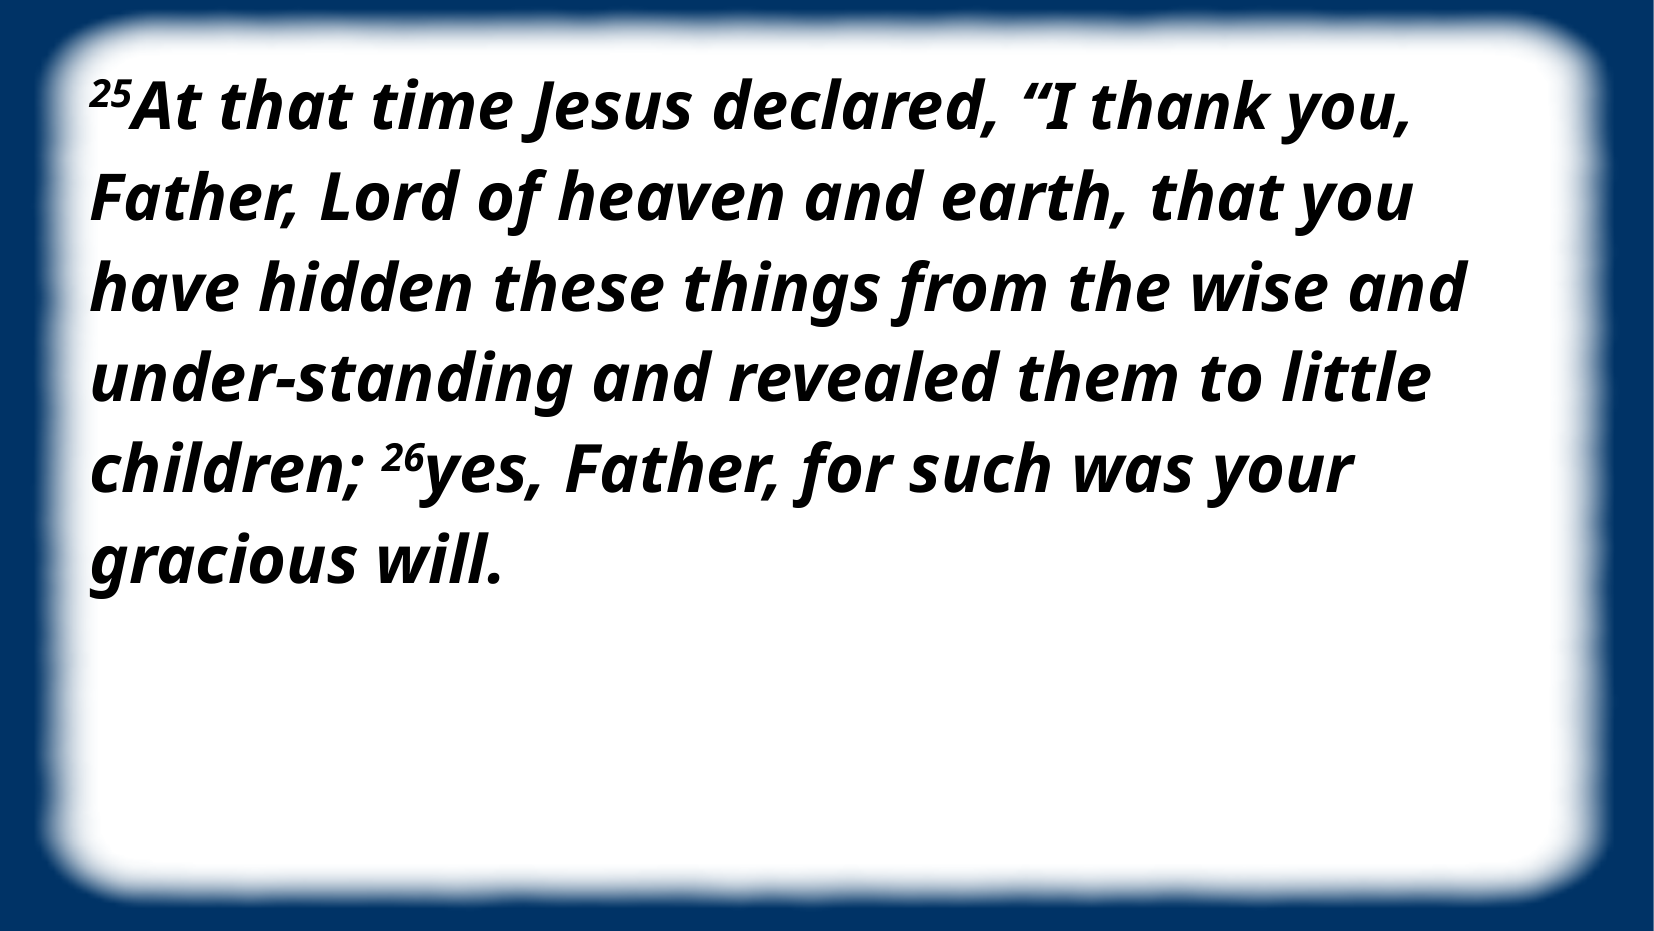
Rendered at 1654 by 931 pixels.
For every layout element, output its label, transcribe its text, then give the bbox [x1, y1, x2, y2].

text_box 25At that time Jesus declared, “I thank you, Father, Lord of heaven and earth, that you have hidden these things from the wise and under-standing and revealed them to little children; 26yes, Father, for such was your gracious will. [75, 50, 1576, 510]
picture [0, 0, 1654, 931]
